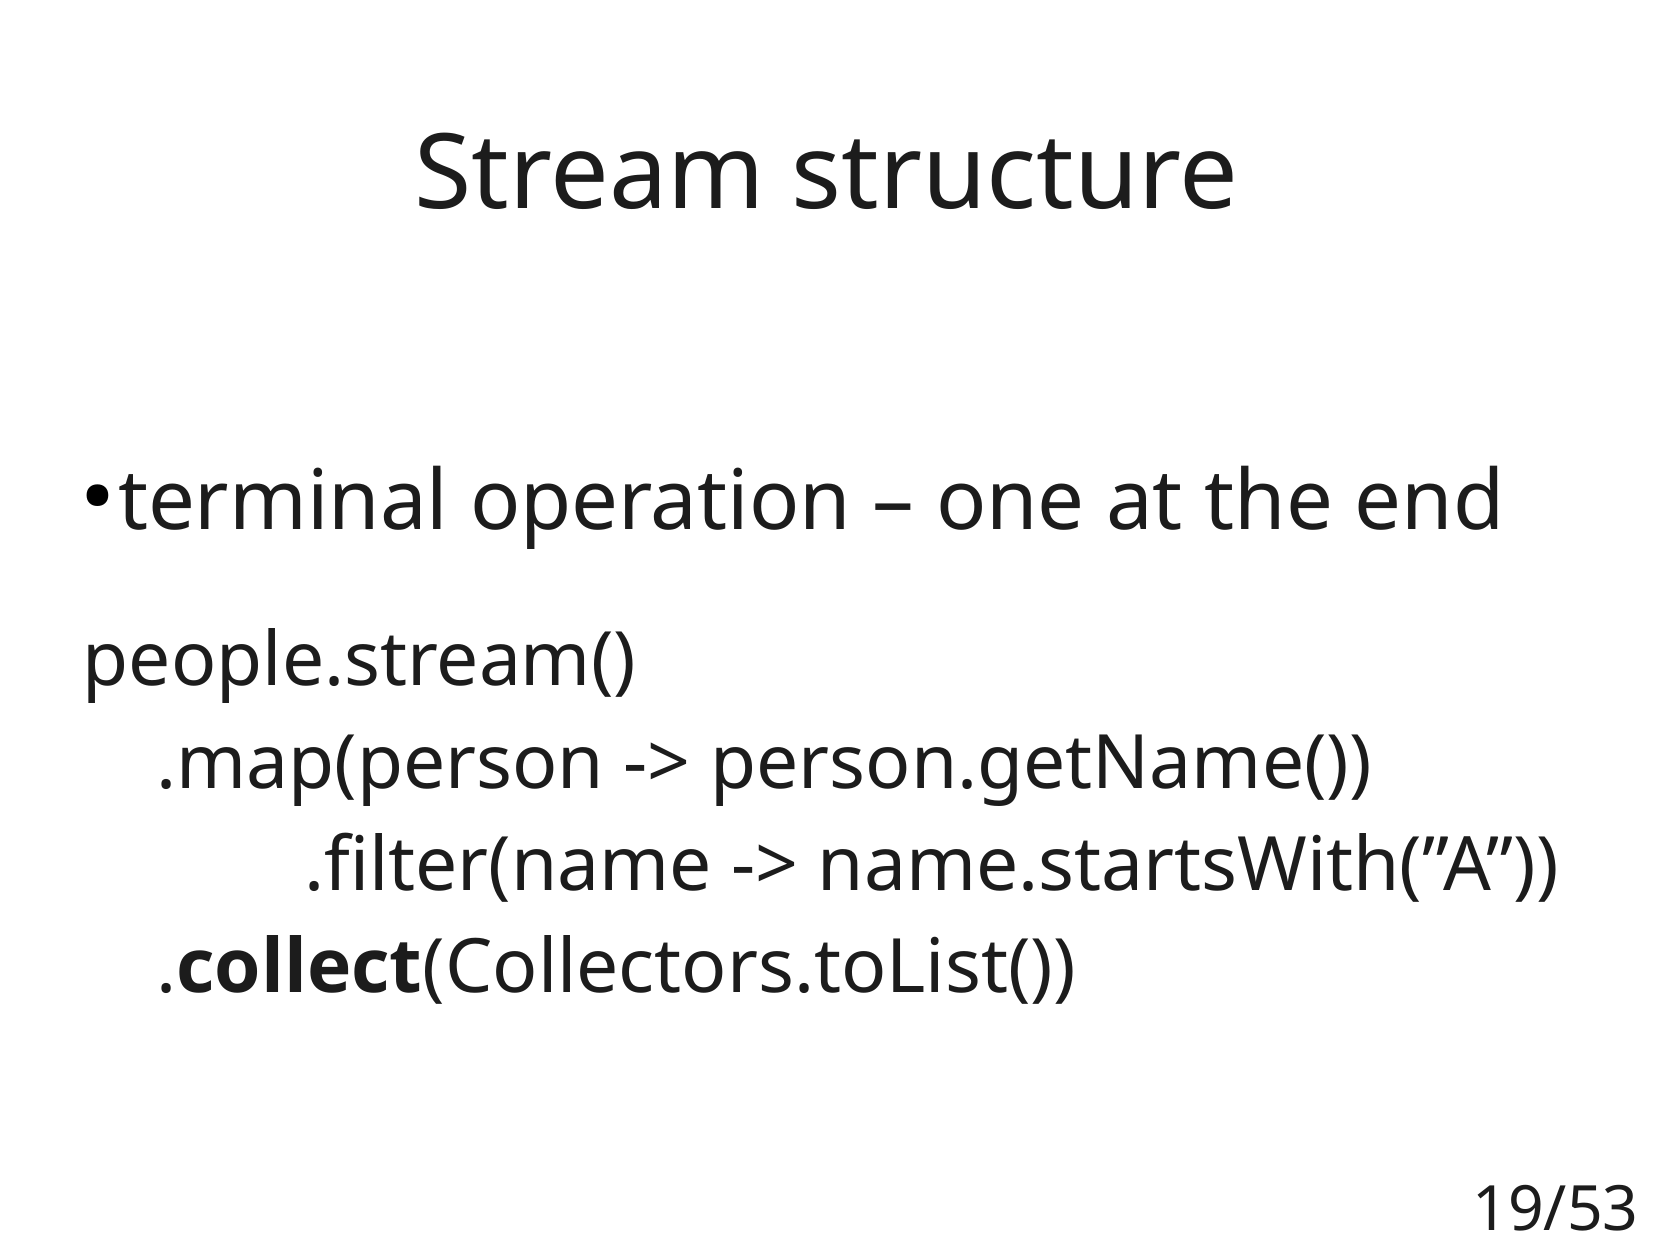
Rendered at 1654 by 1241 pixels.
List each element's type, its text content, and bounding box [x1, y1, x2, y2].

subtitle terminal operation – one at the end people.stream() .map(person -> person.getName()) .filter(name -> name.startsWith(”A”)) .collect(Collectors.toList()) [82, 290, 1571, 1109]
title Stream structure [82, 64, 1571, 272]
text_box <numer>/53 [1071, 1155, 1654, 1241]
